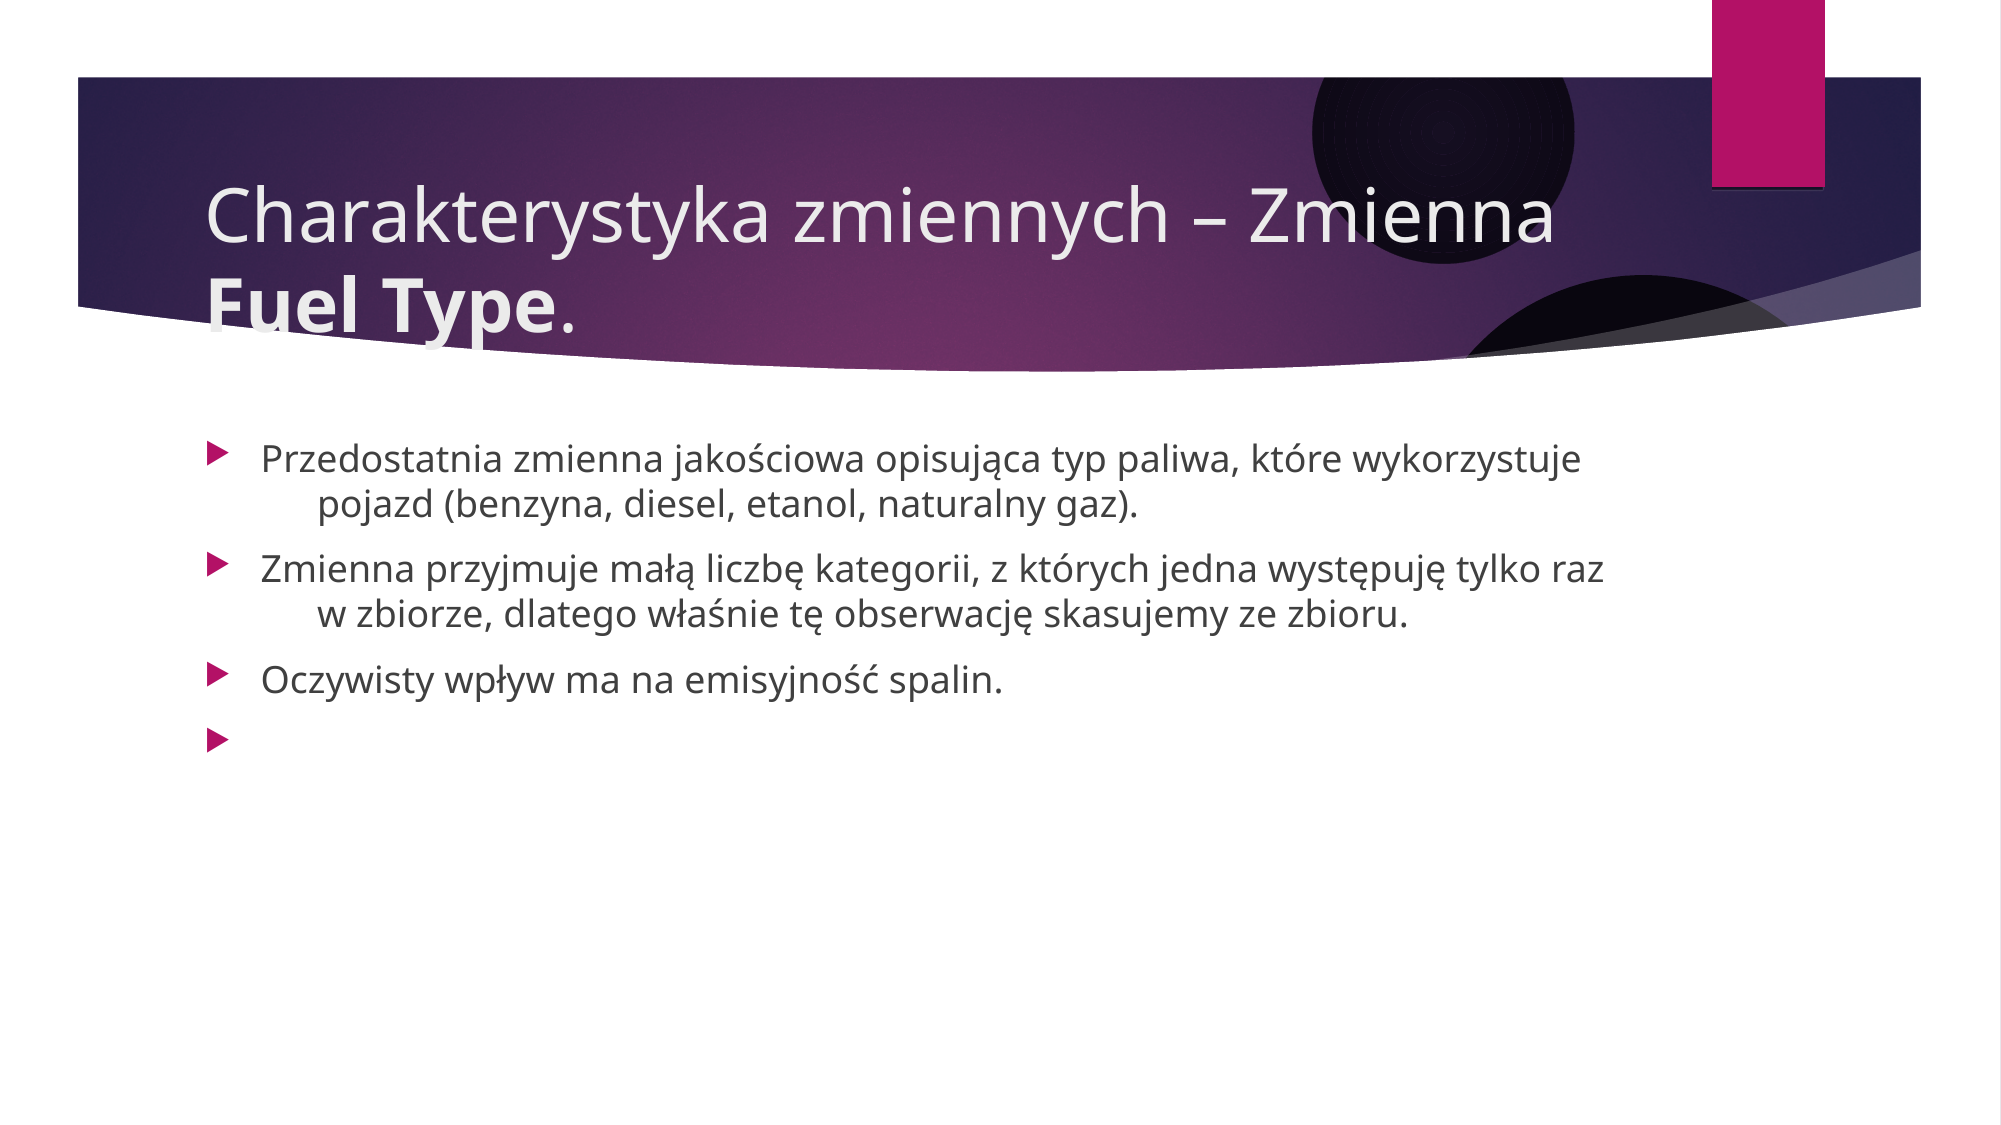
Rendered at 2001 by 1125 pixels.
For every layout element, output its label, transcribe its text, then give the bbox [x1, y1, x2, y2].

title Charakterystyka zmiennych – Zmienna Fuel Type. [189, 159, 1627, 276]
list Przedostatnia zmienna jakościowa opisująca typ paliwa, które wykorzystuje pojazd (benzyna, diesel, etanol, naturalny gaz). Zmienna przyjmuje małą liczbę kategorii, z których jedna występuję tylko raz w zbiorze, dlatego właśnie tę obserwację skasujemy ze zbioru. Oczywisty wpływ ma na emisyjność spalin. [189, 427, 1638, 988]
